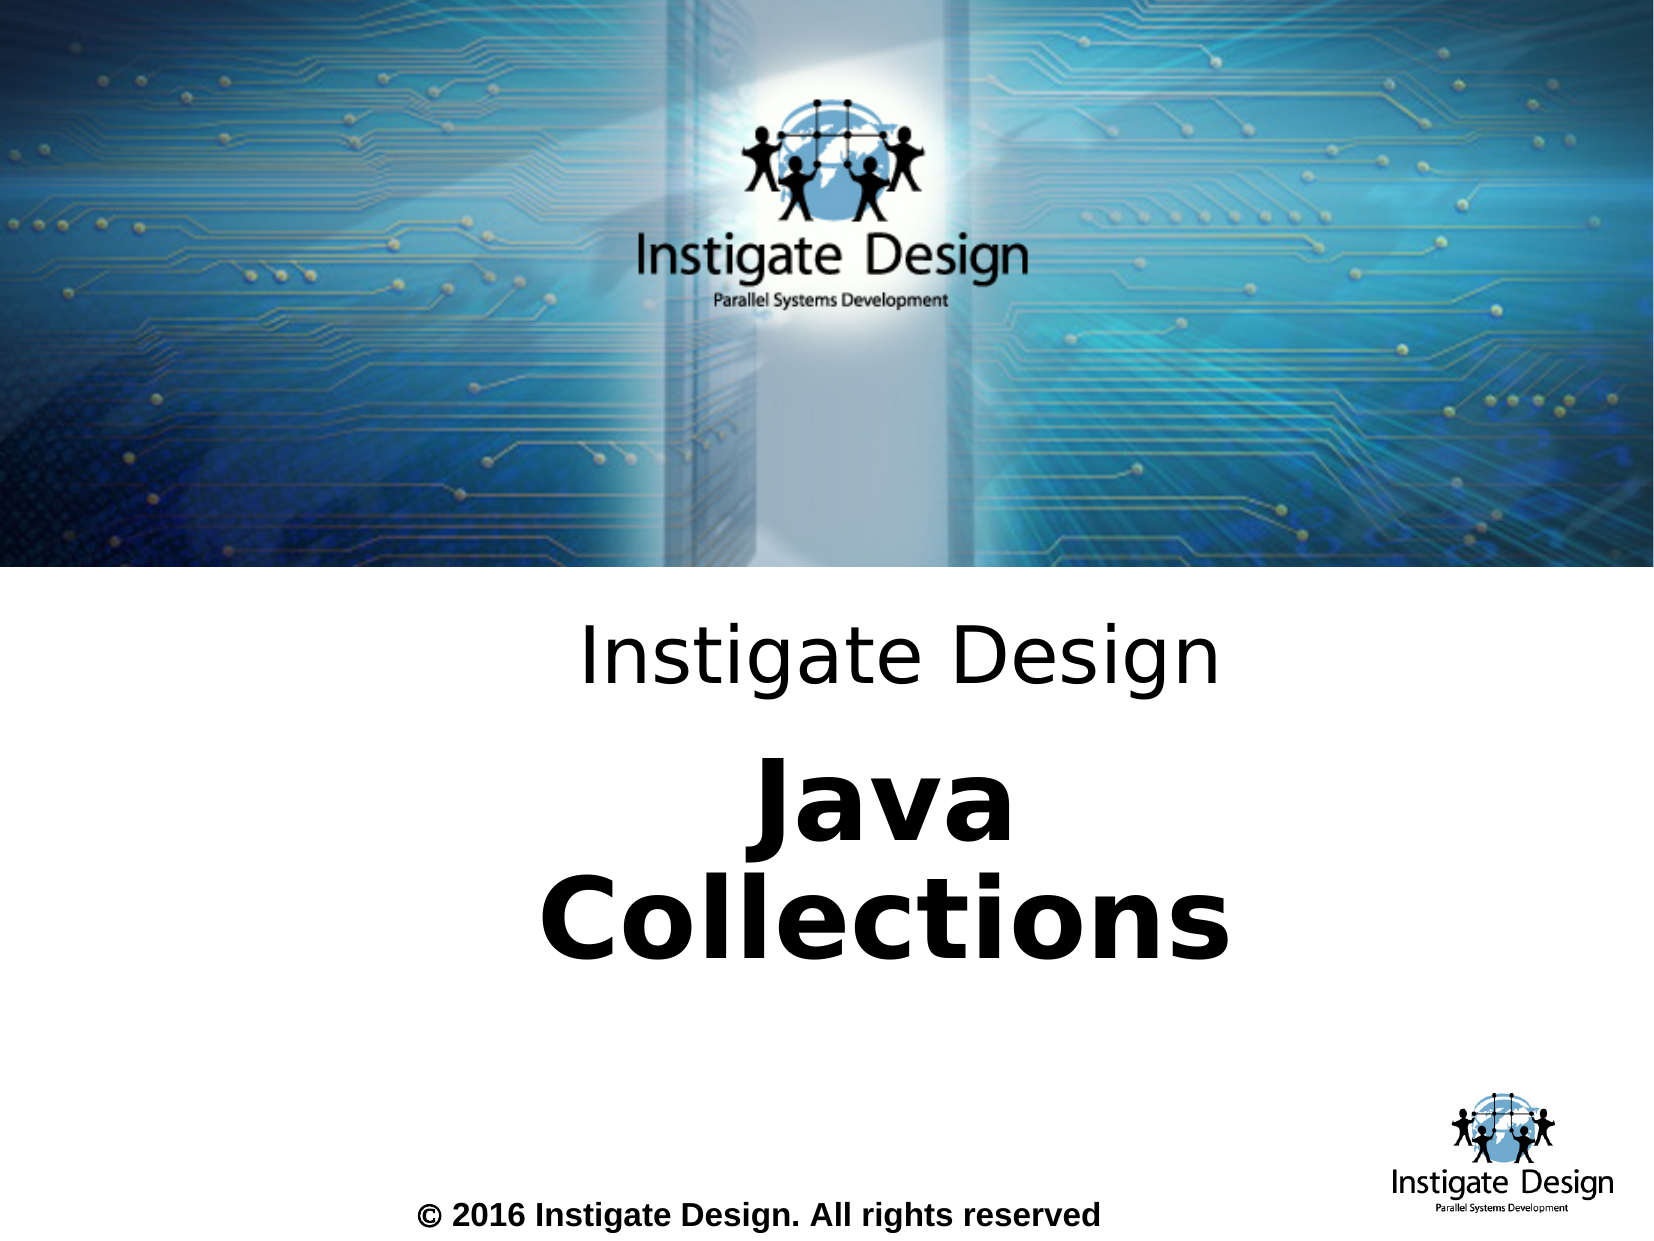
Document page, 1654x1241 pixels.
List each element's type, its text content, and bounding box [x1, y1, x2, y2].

text_box  2016 Instigate Design. All rights reserved [416, 1196, 1224, 1241]
subtitle Java Collections [348, 738, 1348, 1131]
picture [0, 0, 1654, 567]
picture [1393, 1093, 1613, 1213]
title Instigate Design [558, 612, 1243, 738]
